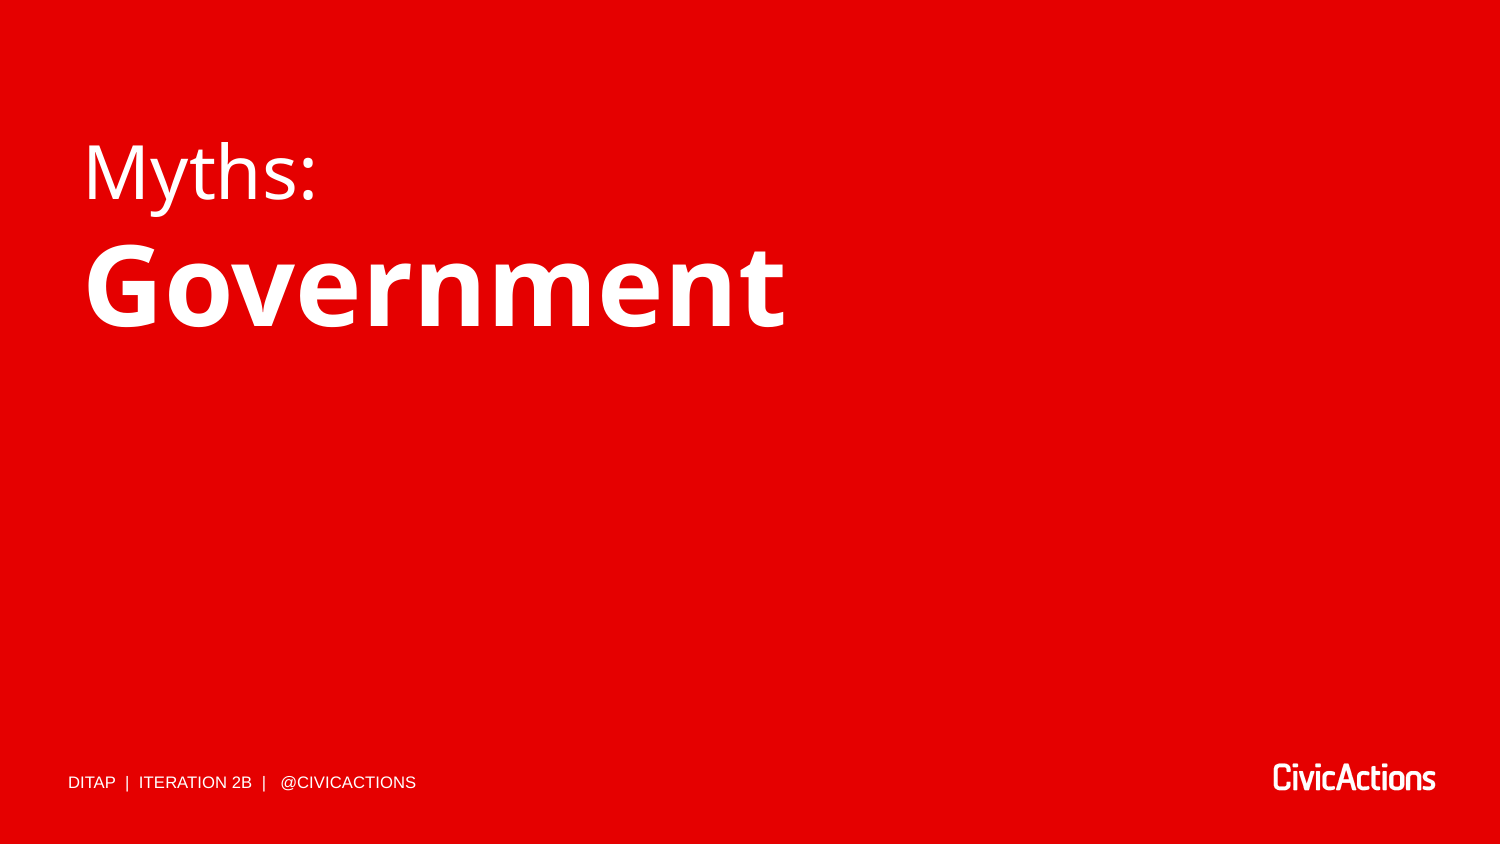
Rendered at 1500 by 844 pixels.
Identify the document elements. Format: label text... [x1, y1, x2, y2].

picture [1271, 758, 1438, 795]
title Myths: Government [73, 114, 1354, 470]
